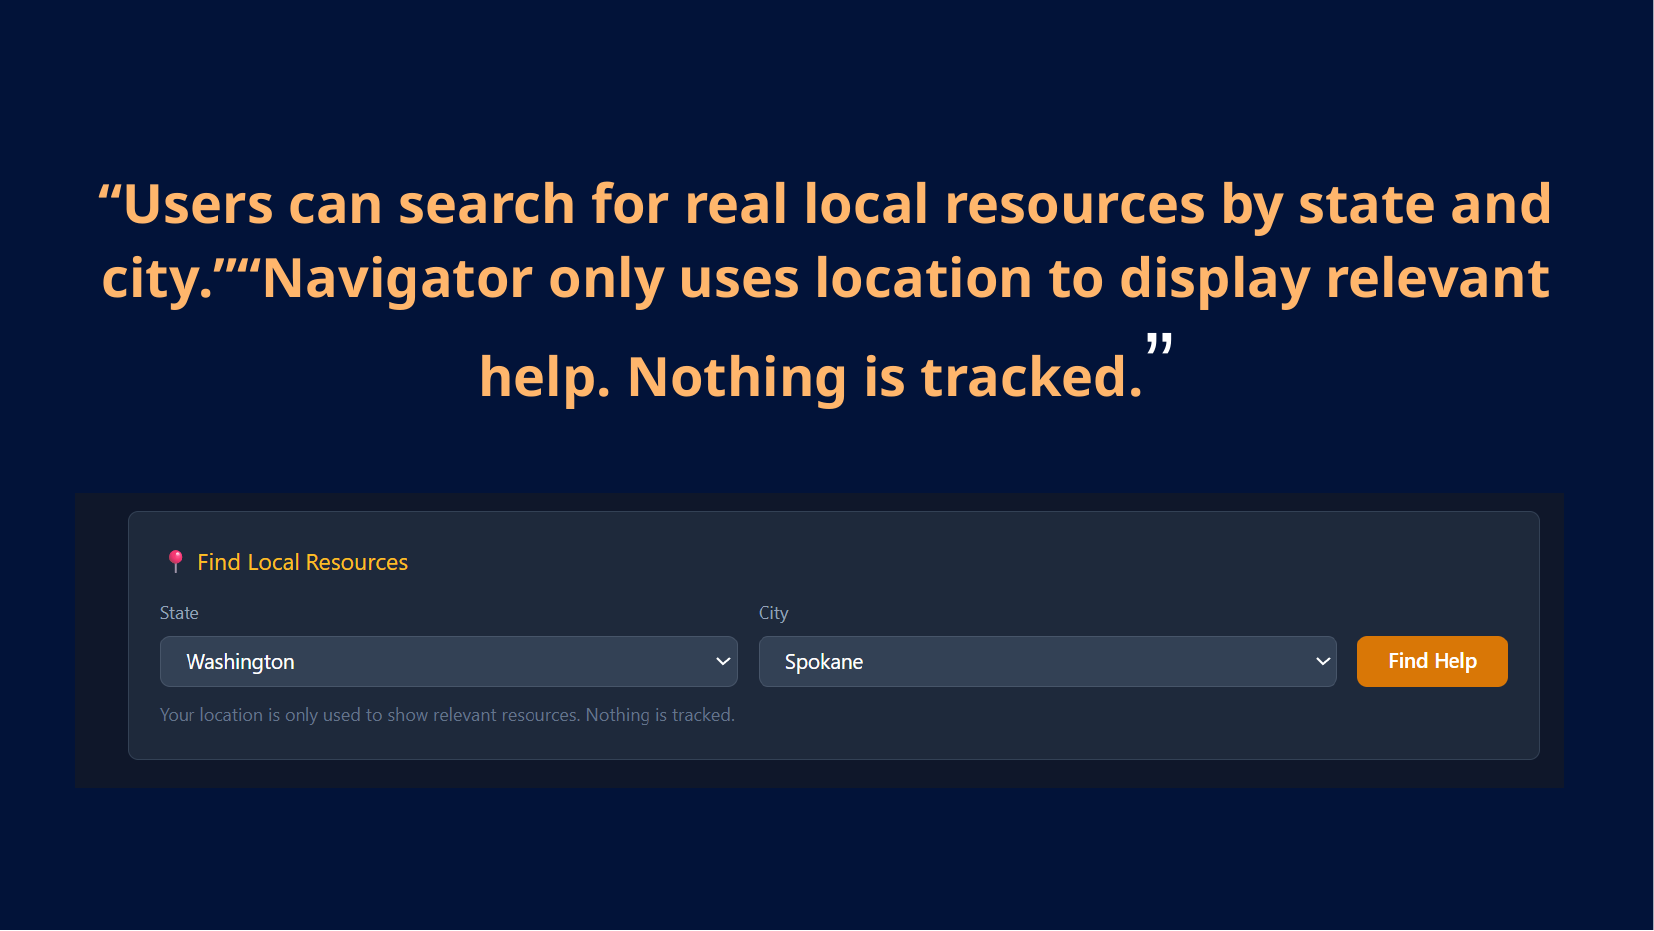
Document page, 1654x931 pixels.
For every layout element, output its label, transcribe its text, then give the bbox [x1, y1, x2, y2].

picture [75, 493, 1564, 788]
title “Users can search for real local resources by state and city.”“Navigator only uses location to display relevant help. Nothing is tracked.” [82, 93, 1571, 488]
